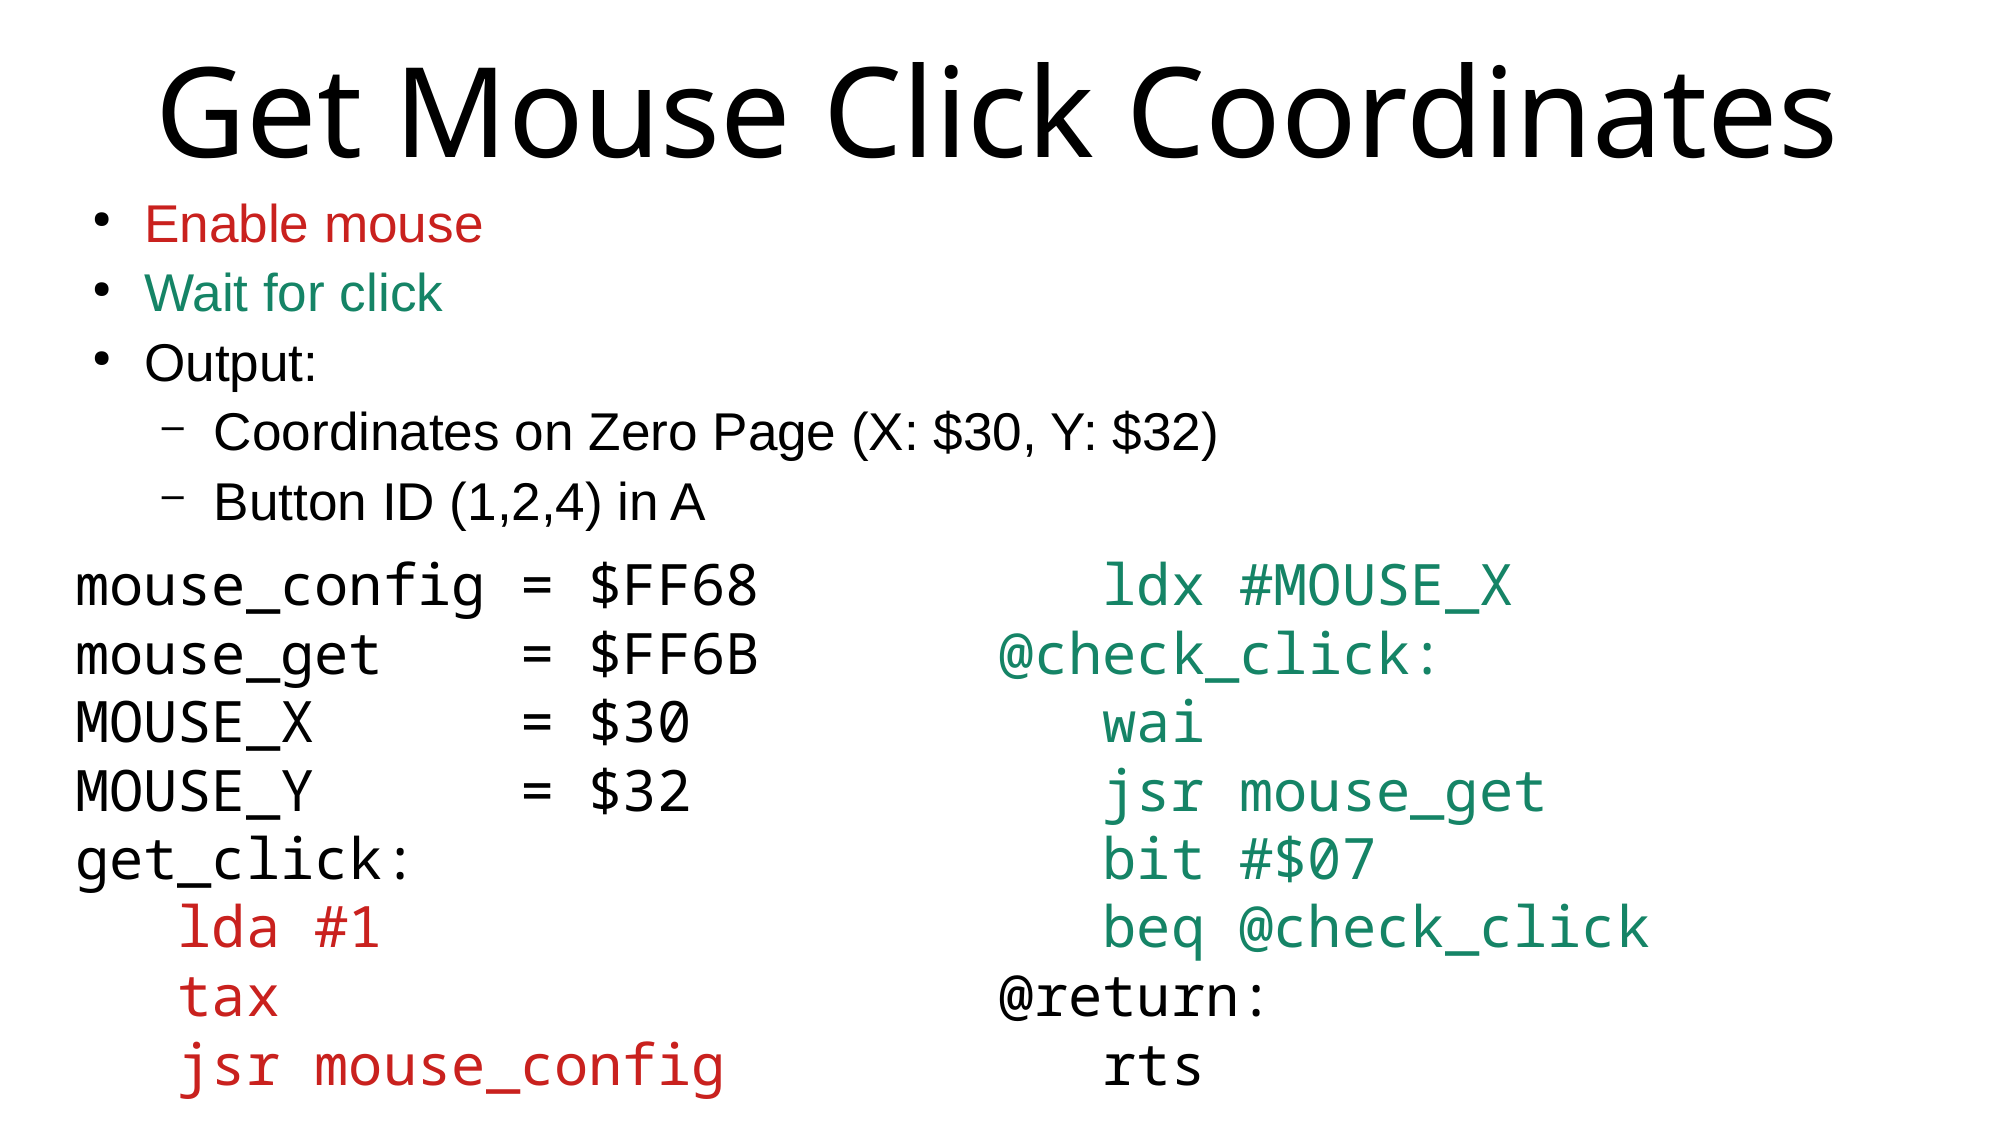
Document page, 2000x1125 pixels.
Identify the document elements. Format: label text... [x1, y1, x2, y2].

list Enable mouse Wait for click Output: Coordinates on Zero Page (X: $30, Y: $32) Button ID (1,2,4) in A mouse_config = $FF68 ldx #MOUSE_X mouse_get = $FF6B @check_click: MOUSE_X = $30 wai MOUSE_Y = $32 jsr mouse_get get_click: bit #$07 lda #1 beq @check_click tax @return: jsr mouse_config rts [60, 195, 1966, 1111]
title Get Mouse Click Coordinates [30, 38, 1966, 195]
